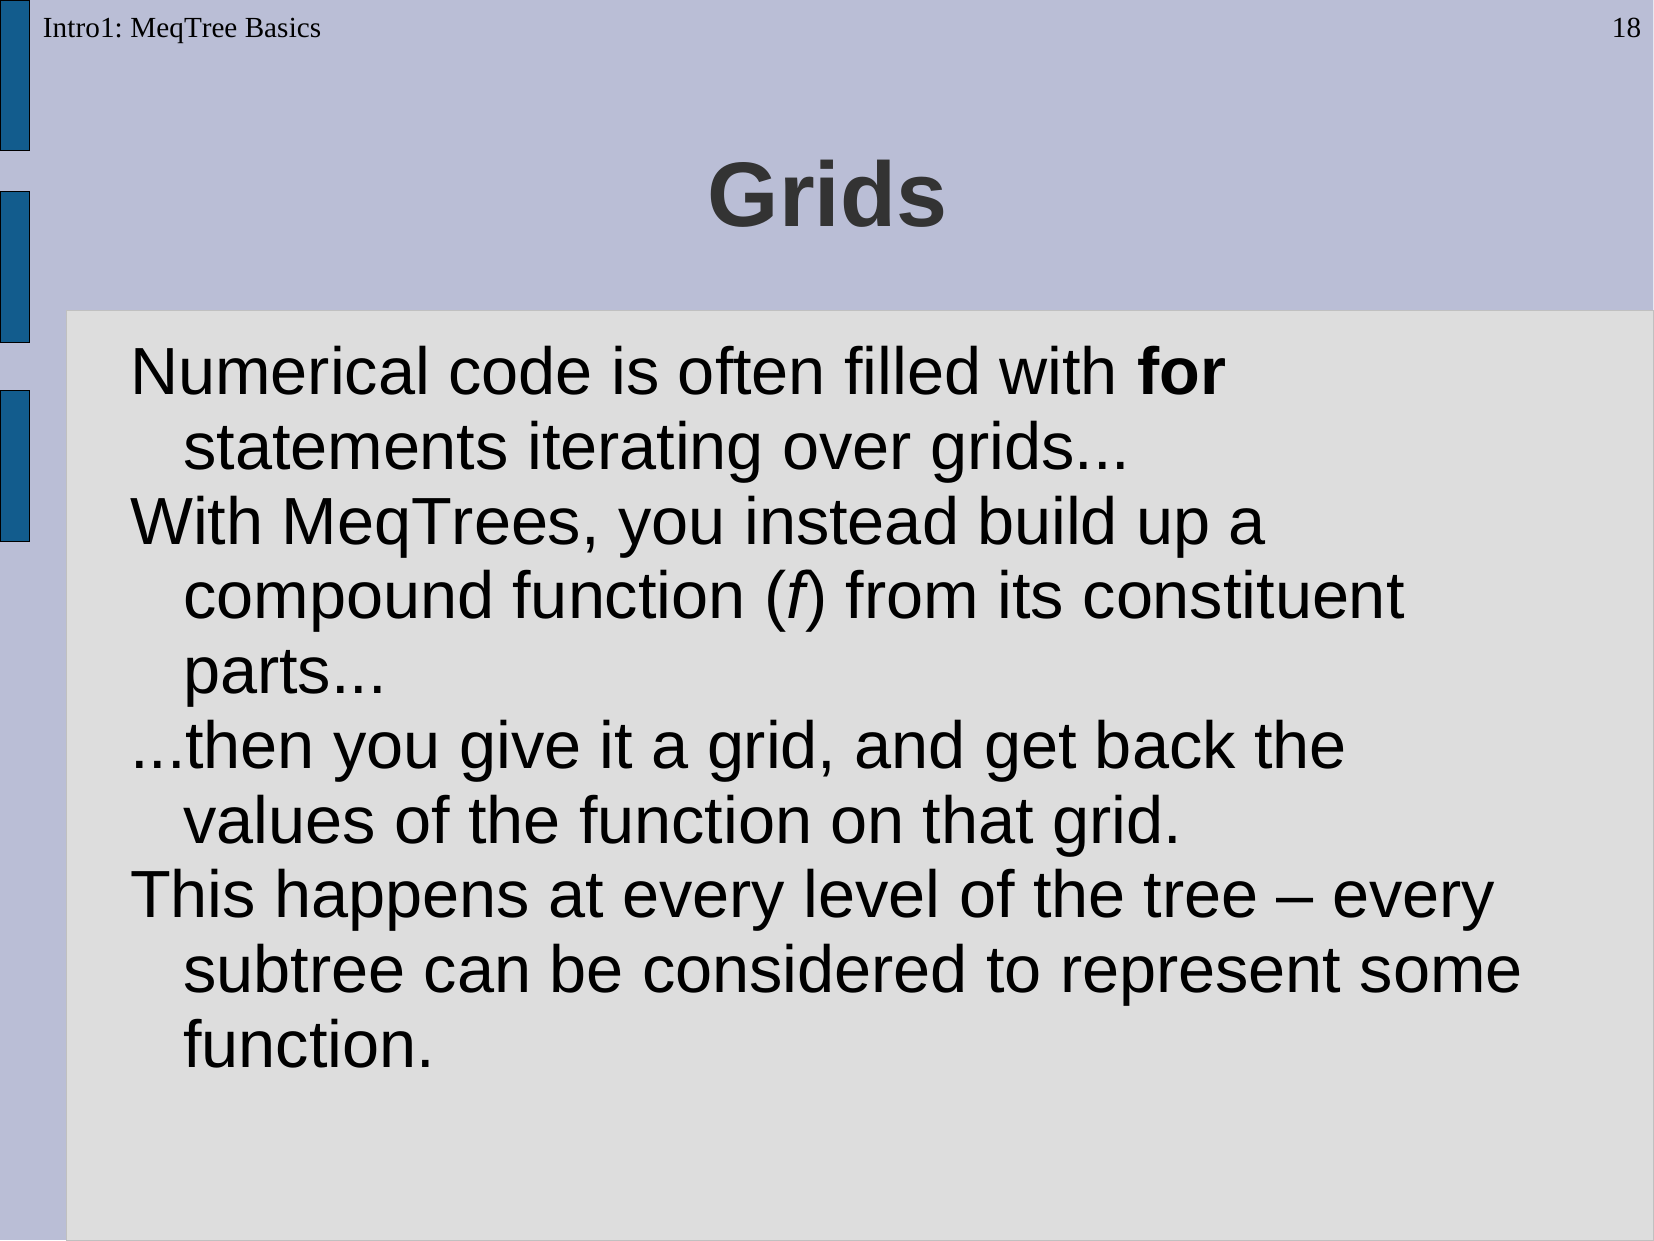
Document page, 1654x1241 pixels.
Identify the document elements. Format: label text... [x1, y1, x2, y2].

title Grids [121, 91, 1534, 299]
list Numerical code is often filled with for statements iterating over grids... With MeqTrees, you instead build up a compound function (f) from its constituent parts... ...then you give it a grid, and get back the values of the function on that grid. This happens at every level of the tree – every subtree can be considered to represent some function. [112, 334, 1525, 1112]
